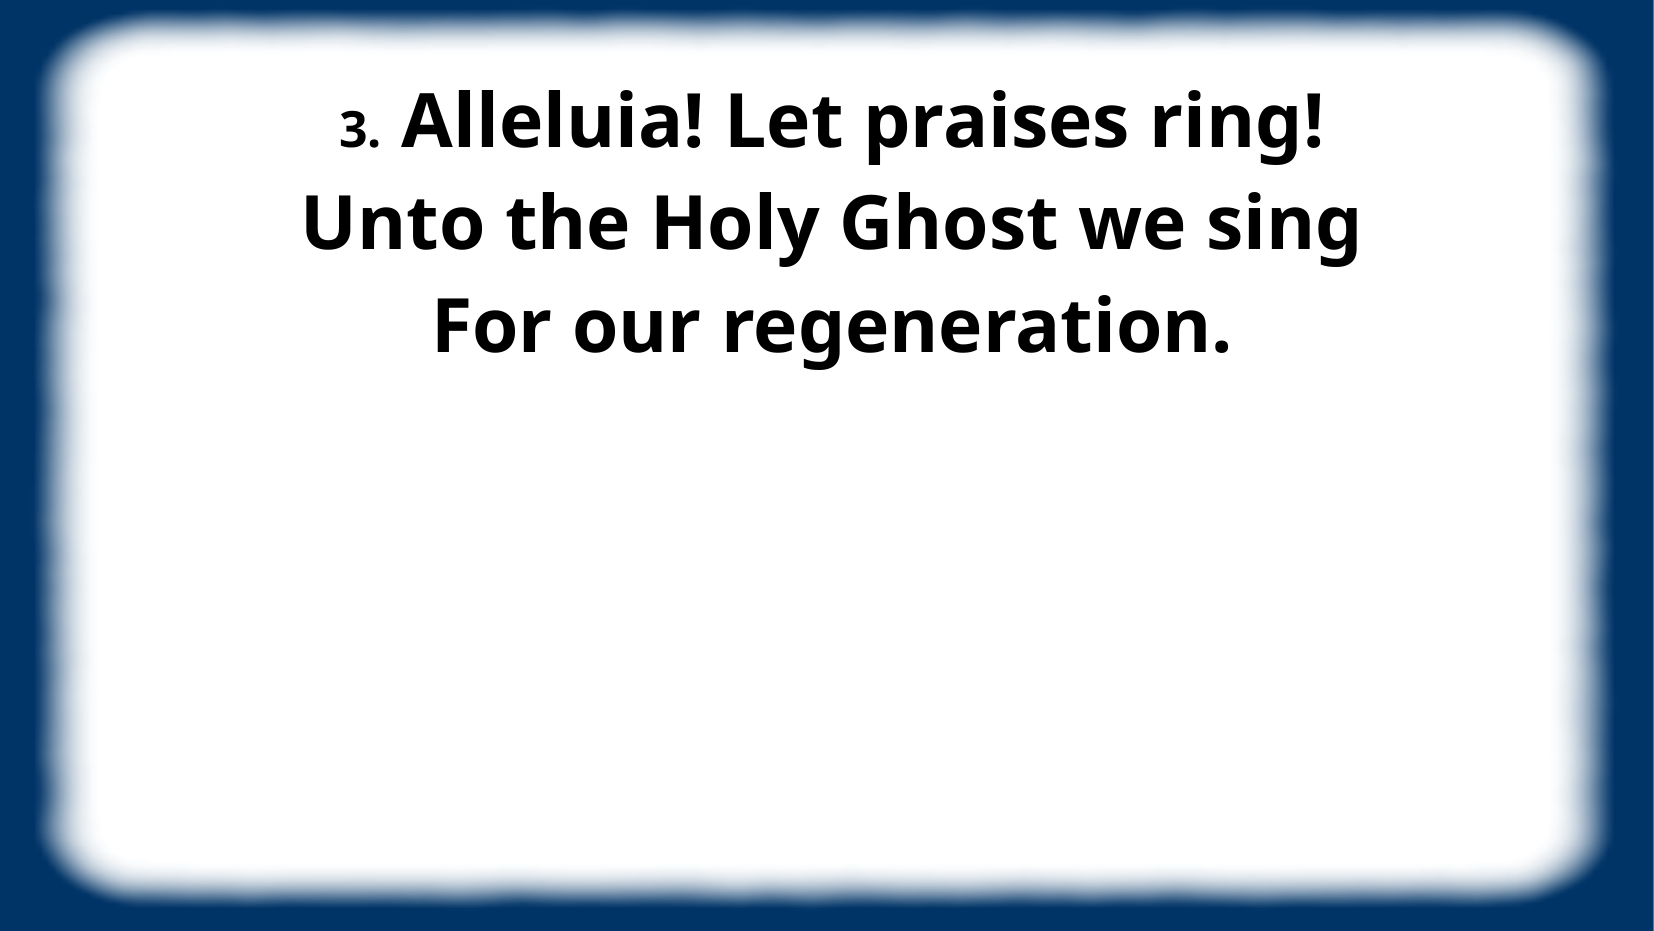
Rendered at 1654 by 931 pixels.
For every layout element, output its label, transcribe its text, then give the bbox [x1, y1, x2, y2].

text_box 3. Alleluia! Let praises ring! Unto the Holy Ghost we sing For our regeneration. [105, 60, 1561, 376]
picture [0, 0, 1654, 931]
